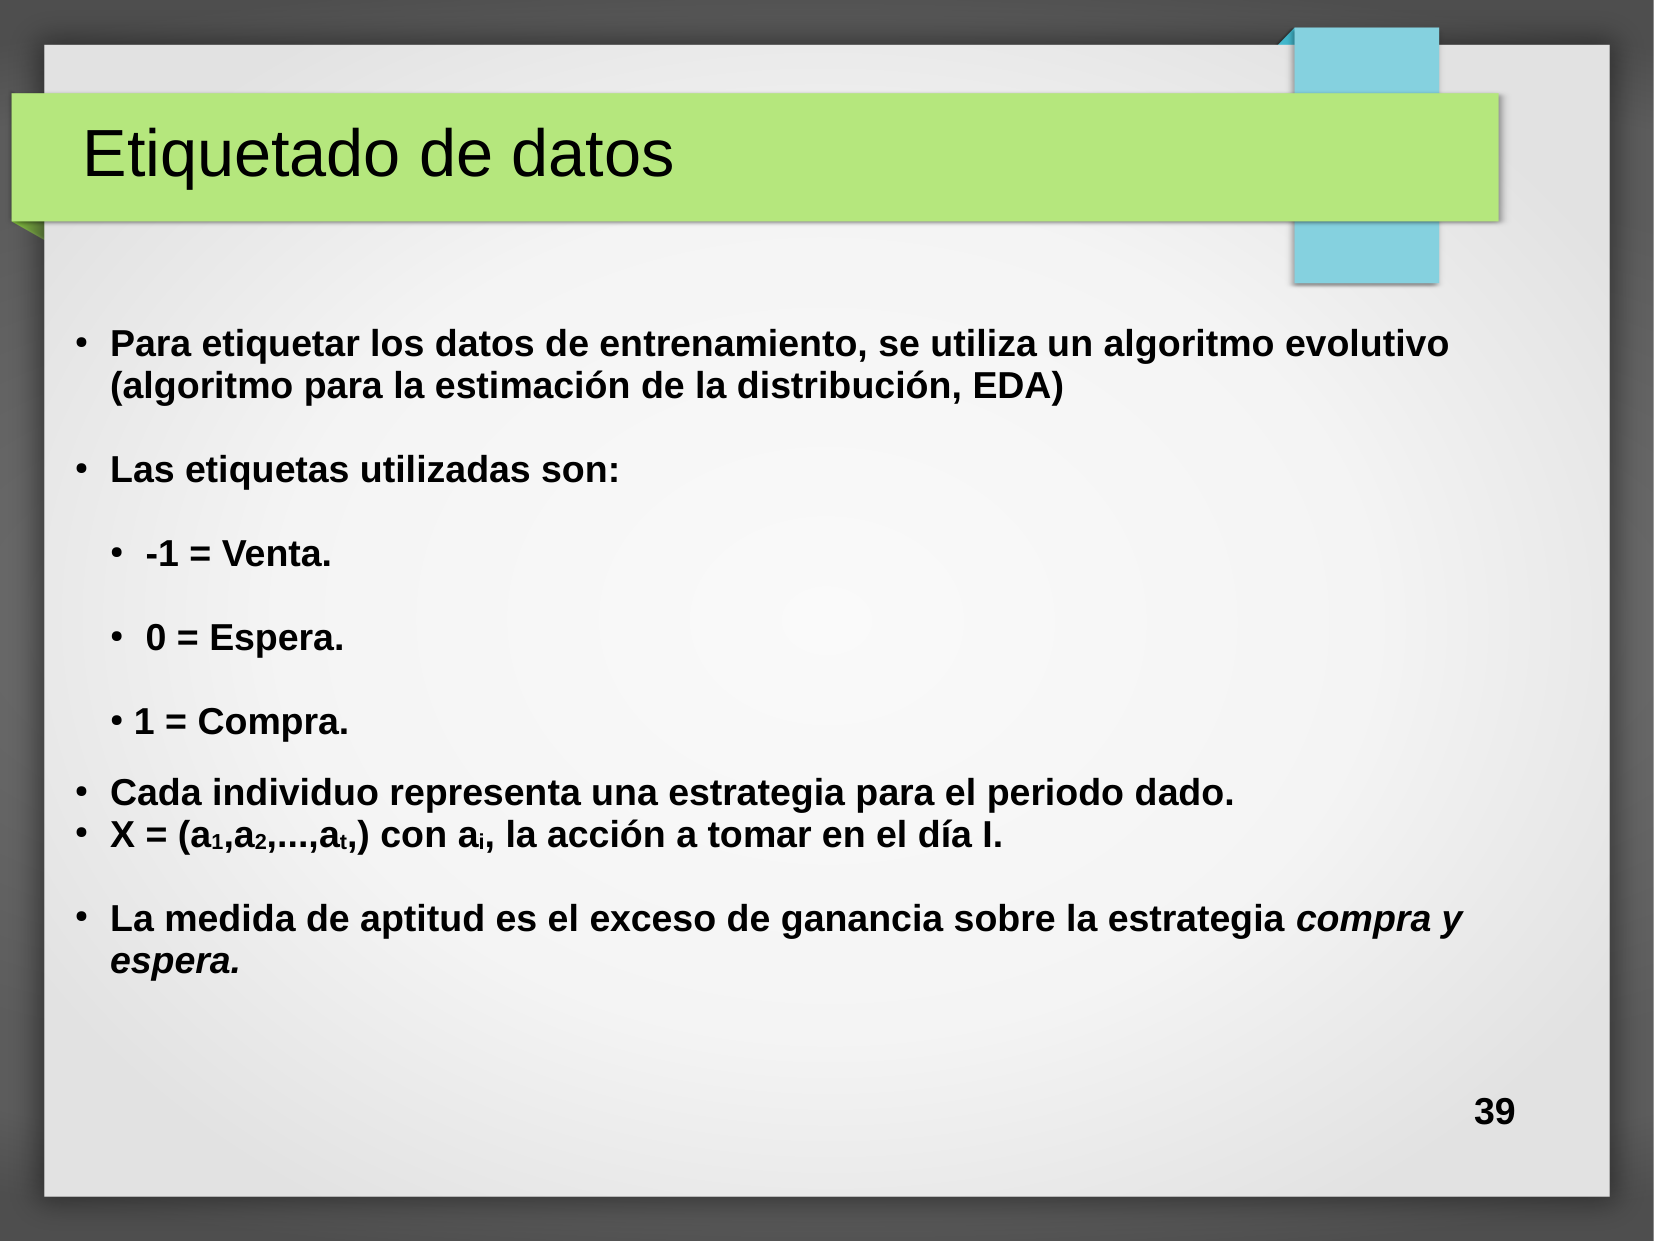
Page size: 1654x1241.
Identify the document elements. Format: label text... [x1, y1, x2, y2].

title Etiquetado de datos [82, 79, 1501, 229]
text_box <number> [1459, 1083, 1654, 1154]
text_box Para etiquetar los datos de entrenamiento, se utiliza un algoritmo evolutivo (algoritmo para la estimación de la distribución, EDA) Las etiquetas utilizadas son: -1 = Venta. 0 = Espera. 1 = Compra. [60, 315, 1501, 750]
picture [0, 0, 1654, 1241]
text_box Cada individuo representa una estrategia para el periodo dado. X = (a1,a2,...,at,) con ai, la acción a tomar en el día I. La medida de aptitud es el exceso de ganancia sobre la estrategia compra y espera. [60, 763, 1501, 1001]
